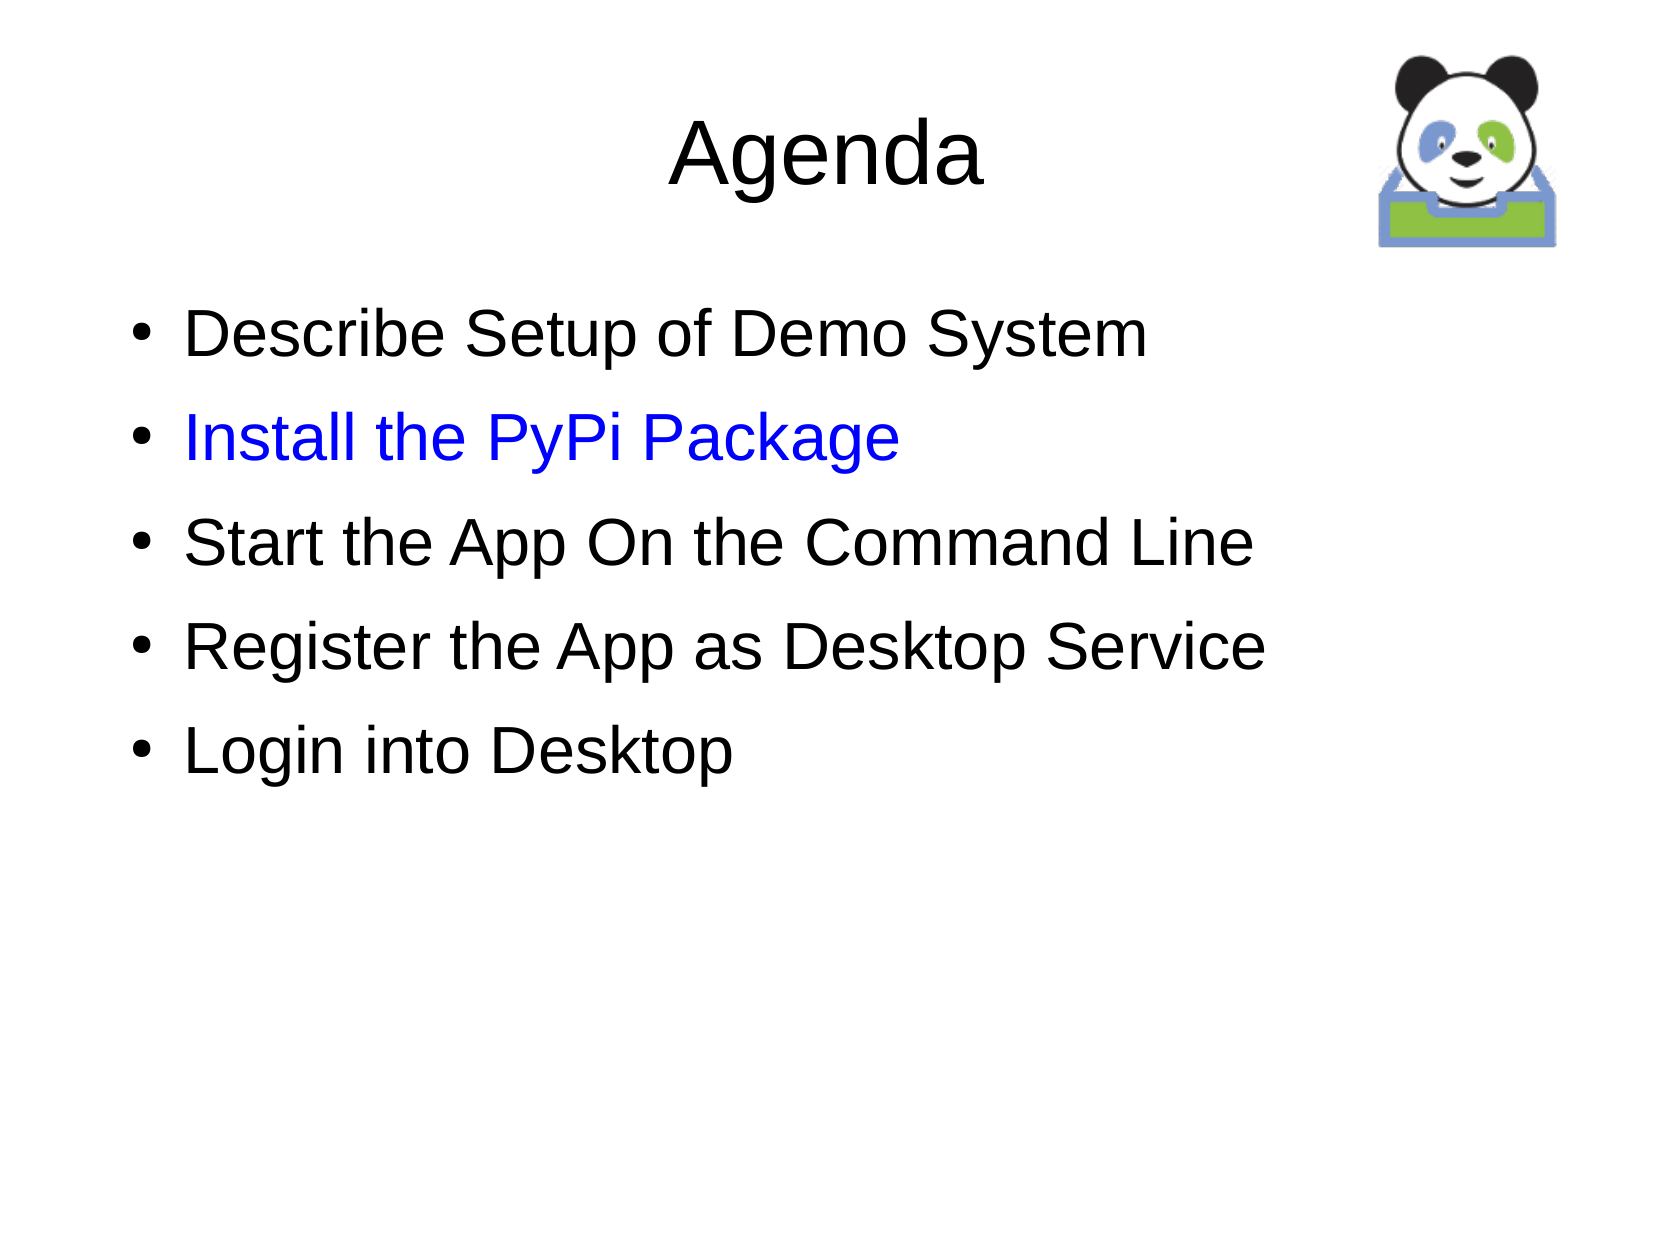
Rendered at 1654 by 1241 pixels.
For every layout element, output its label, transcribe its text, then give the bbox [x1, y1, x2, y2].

title Agenda [82, 49, 1571, 257]
list Describe Setup of Demo System Install the PyPi Package Start the App On the Command Line Register the App as Desktop Service Login into Desktop [82, 296, 1571, 1016]
